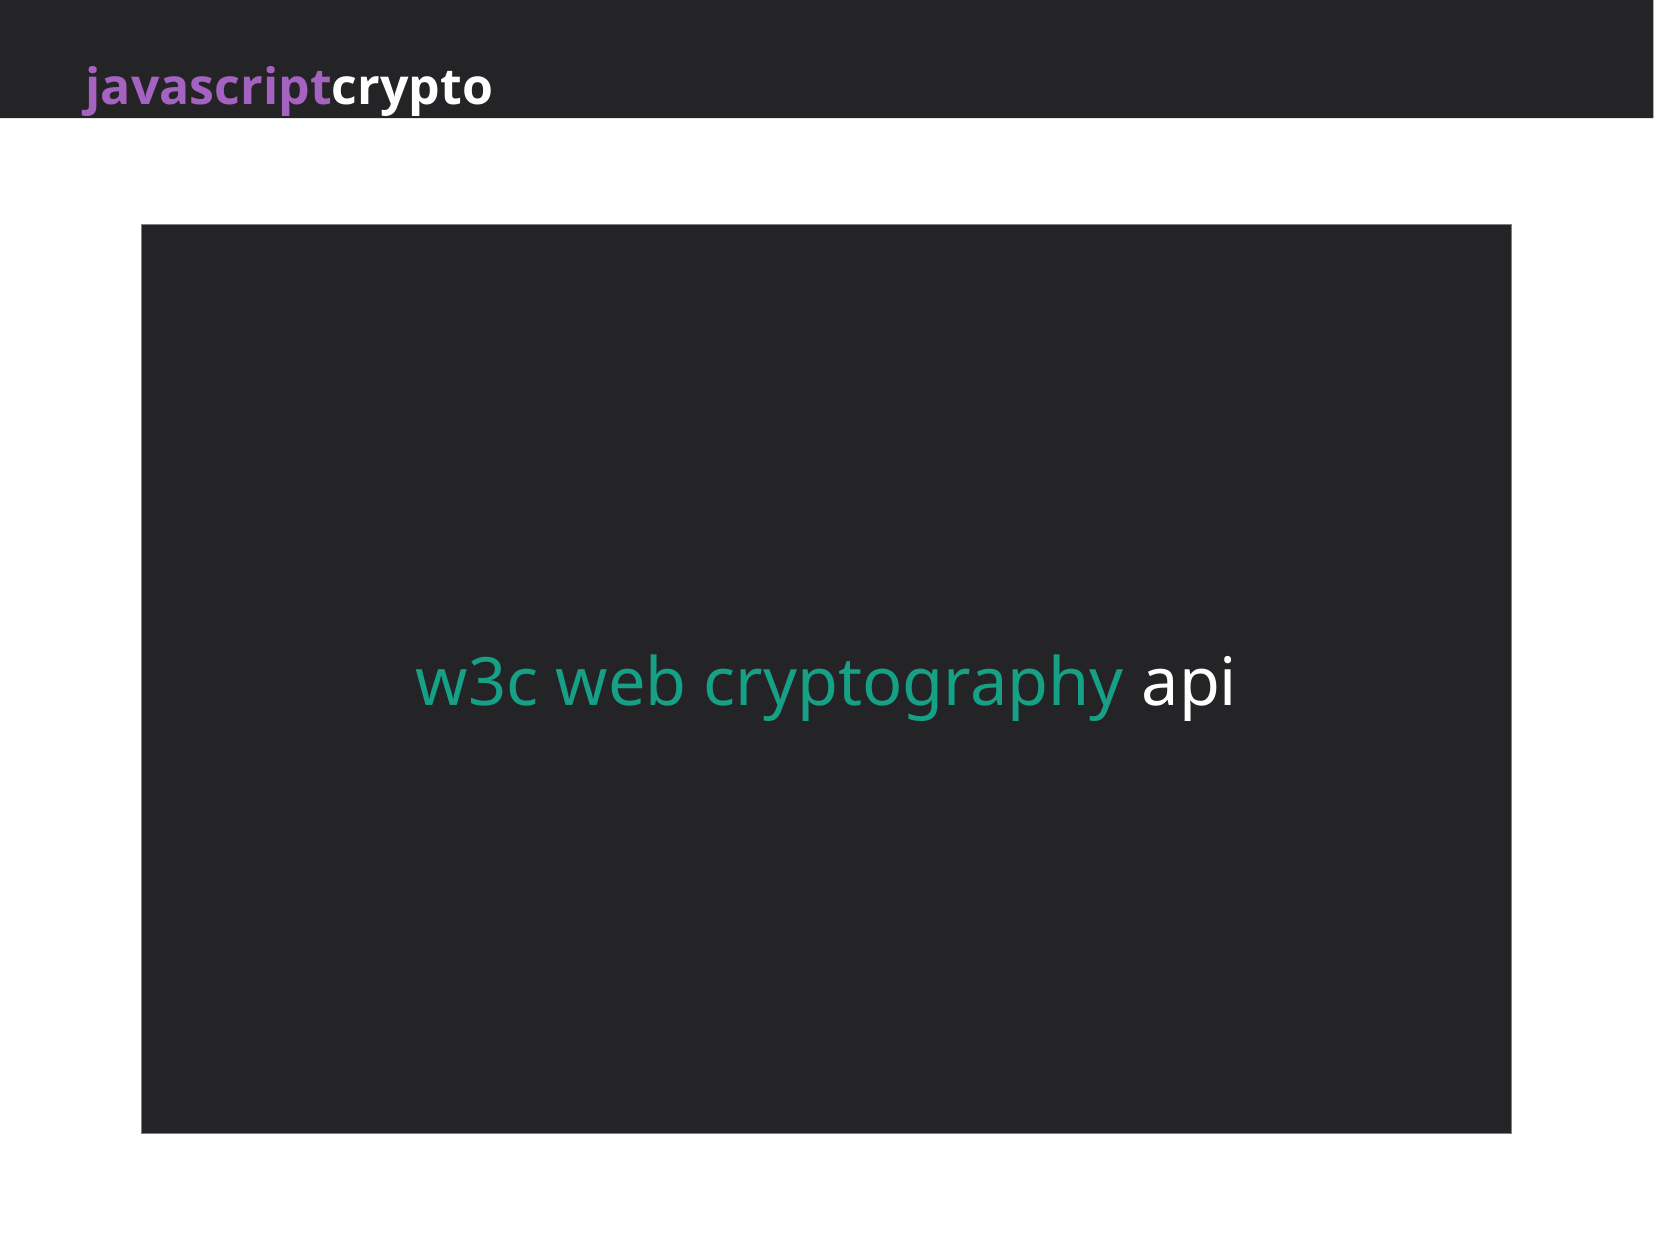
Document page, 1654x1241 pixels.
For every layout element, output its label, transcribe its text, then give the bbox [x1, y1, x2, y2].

text_box w3c web cryptography api [141, 224, 1512, 1134]
text_box javascriptcrypto [70, 43, 544, 119]
text_box [0, 0, 1654, 119]
